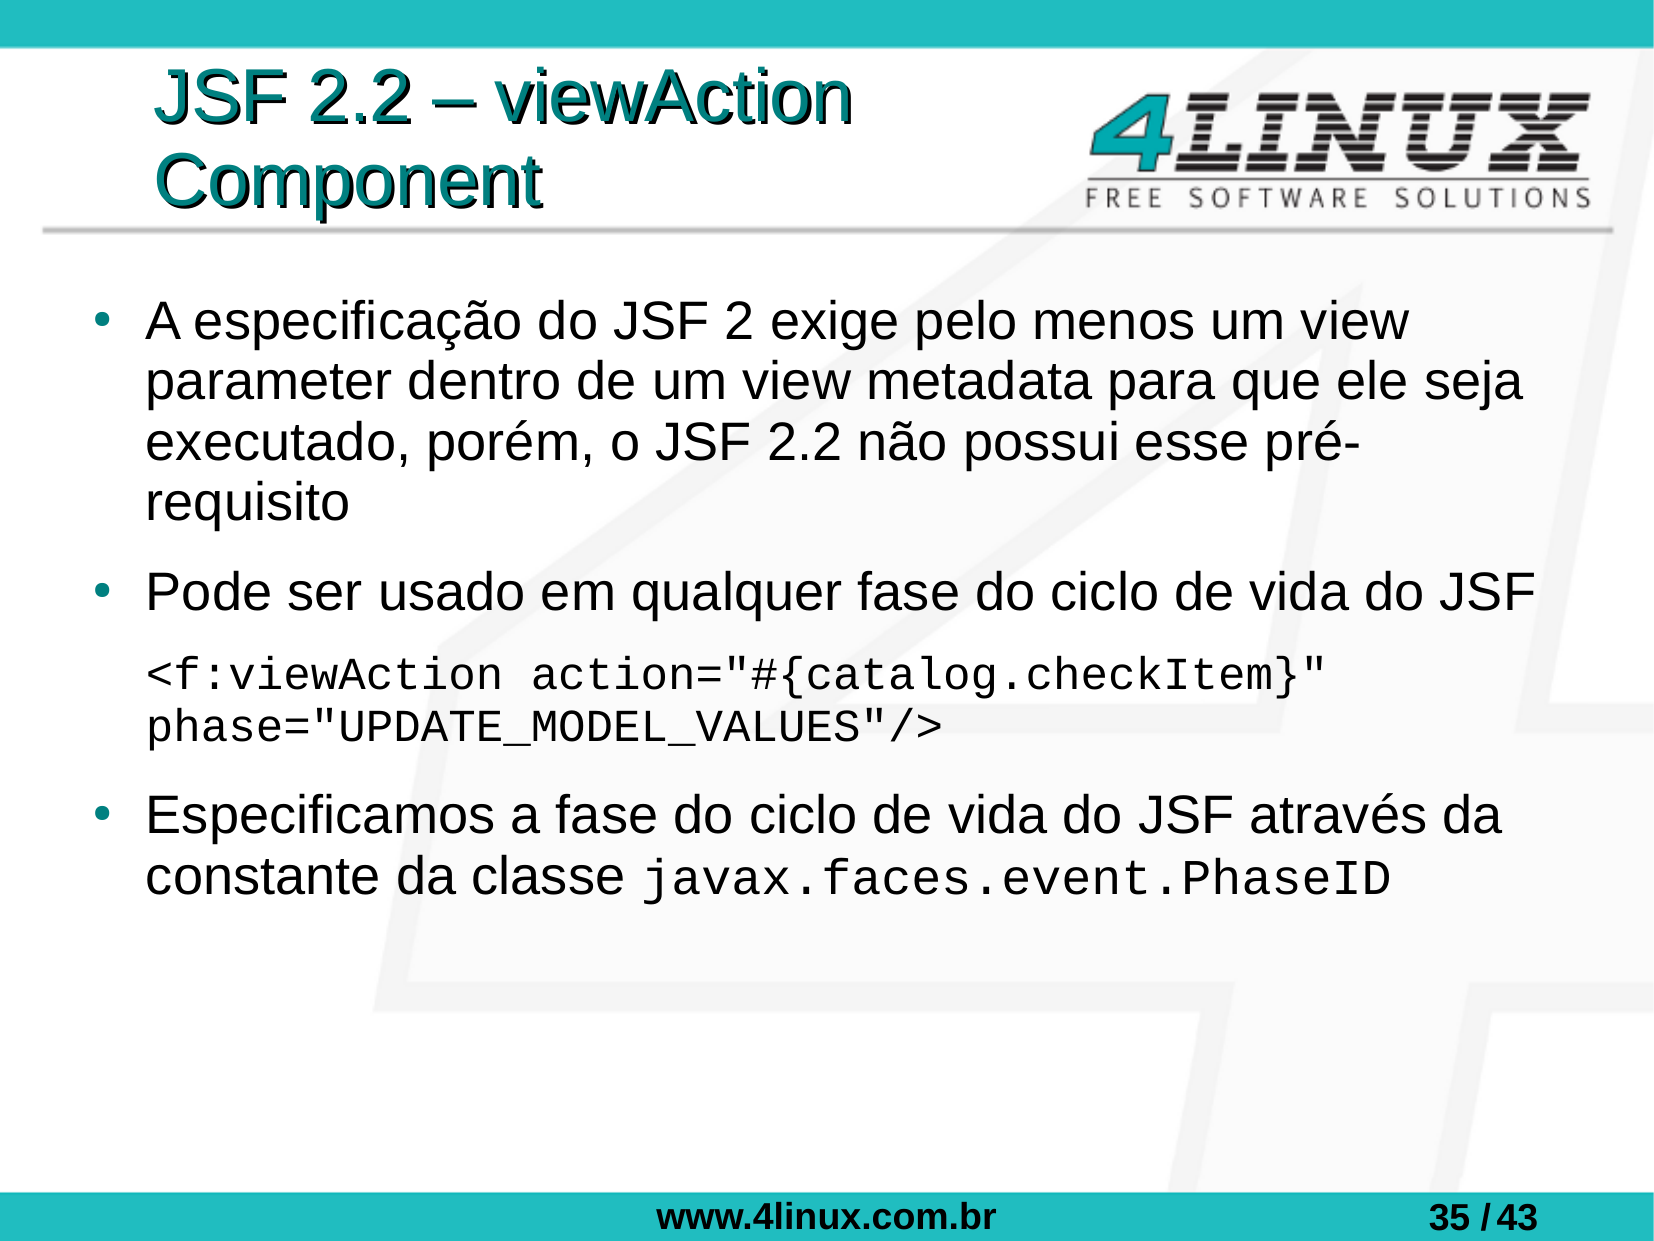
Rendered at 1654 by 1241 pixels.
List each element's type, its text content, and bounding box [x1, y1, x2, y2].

picture [0, 0, 1654, 1241]
title JSF 2.2 – viewAction Component [82, 49, 1051, 226]
list A especificação do JSF 2 exige pelo menos um view parameter dentro de um view metadata para que ele seja executado, porém, o JSF 2.2 não possui esse pré-requisito Pode ser usado em qualquer fase do ciclo de vida do JSF <f:viewAction action="#{catalog.checkItem}" phase="UPDATE_MODEL_VALUES"/> Especificamos a fase do ciclo de vida do JSF através da constante da classe javax.faces.event.PhaseID [75, 290, 1564, 1163]
